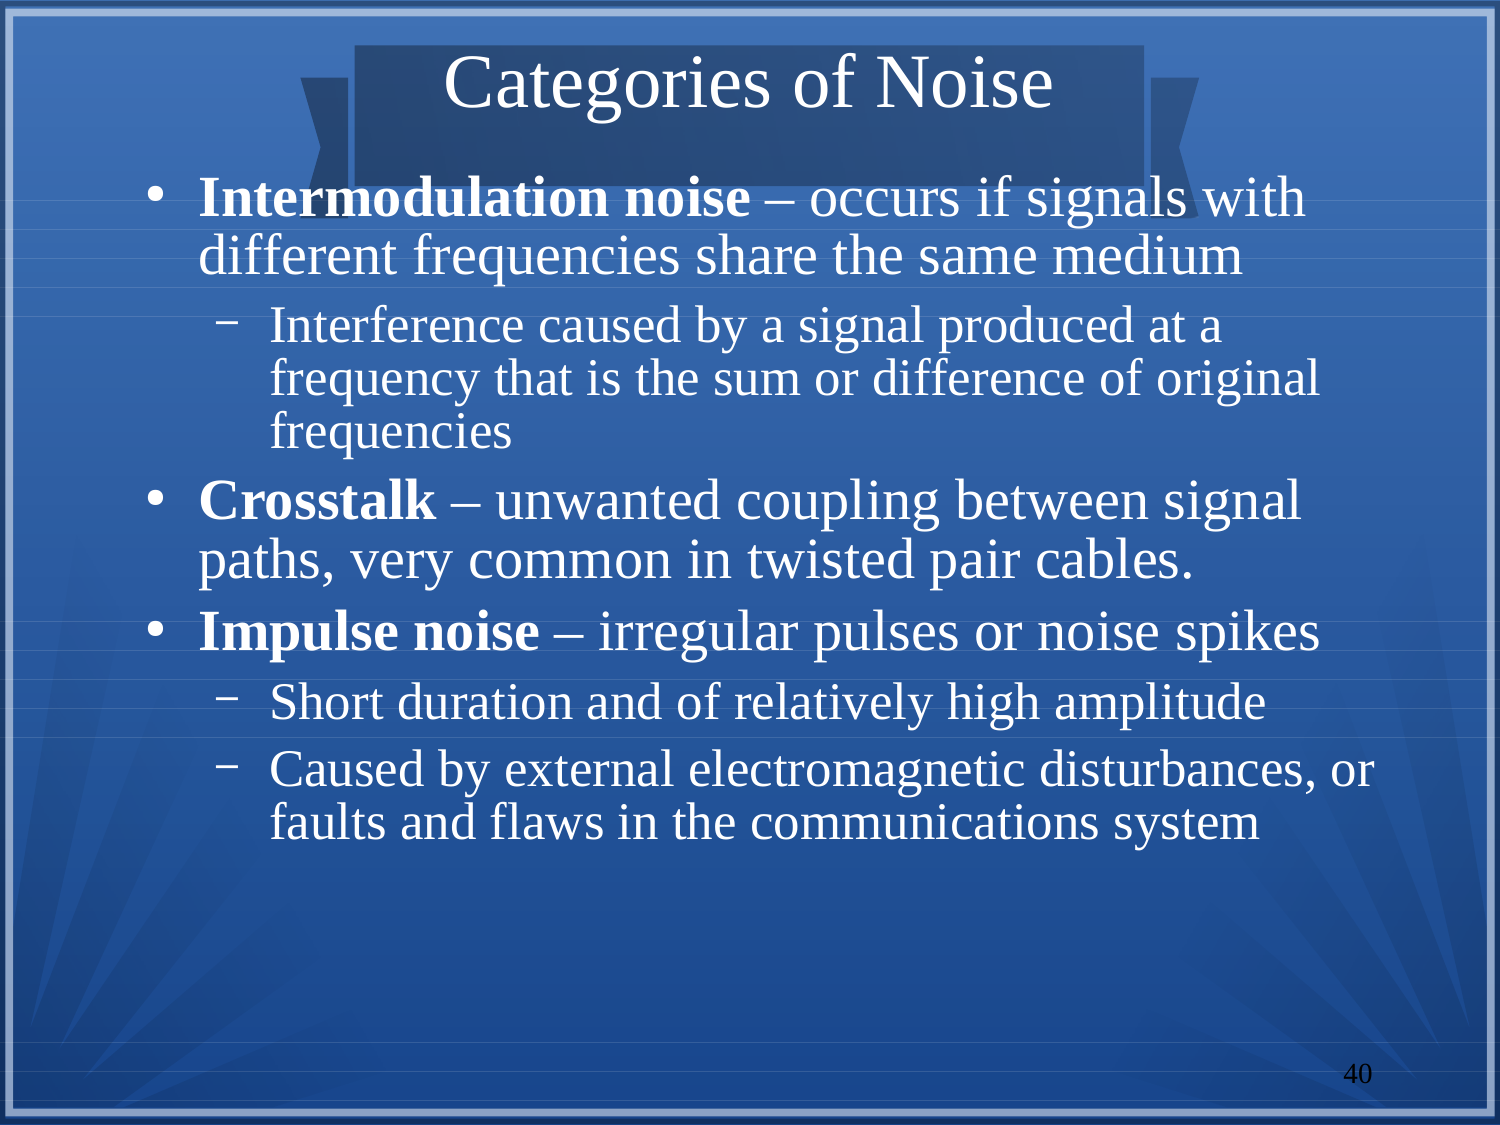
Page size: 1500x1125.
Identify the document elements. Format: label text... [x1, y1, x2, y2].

title Categories of Noise [112, 0, 1388, 162]
list Intermodulation noise – occurs if signals with different frequencies share the same medium Interference caused by a signal produced at a frequency that is the sum or difference of original frequencies Crosstalk – unwanted coupling between signal paths, very common in twisted pair cables. Impulse noise – irregular pulses or noise spikes Short duration and of relatively high amplitude Caused by external electromagnetic disturbances, or faults and flaws in the communications system [112, 162, 1463, 1088]
text_box 47 [1074, 1050, 1388, 1125]
